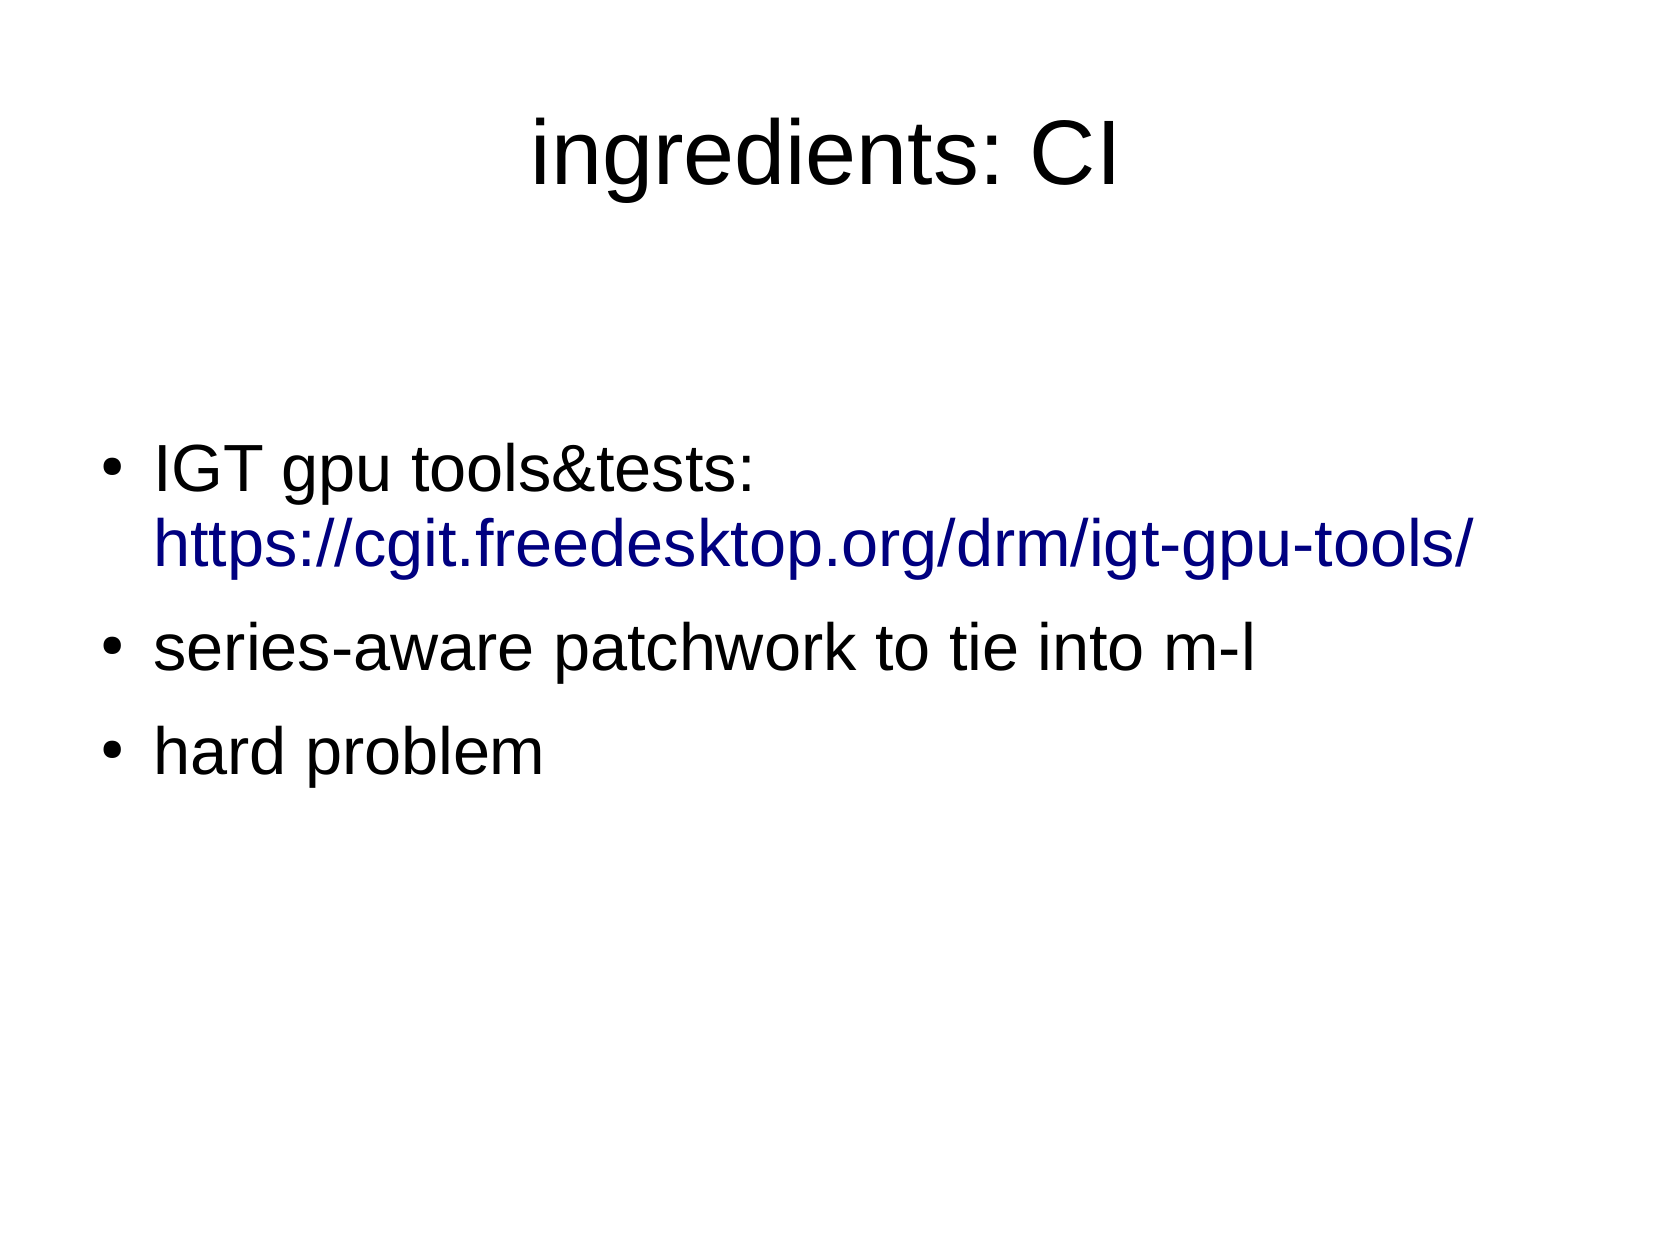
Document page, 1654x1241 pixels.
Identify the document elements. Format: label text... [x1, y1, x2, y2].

title ingredients: CI [82, 49, 1571, 257]
list IGT gpu tools&tests: https://cgit.freedesktop.org/drm/igt-gpu-tools/ series-aware patchwork to tie into m-l hard problem [82, 431, 1571, 1021]
